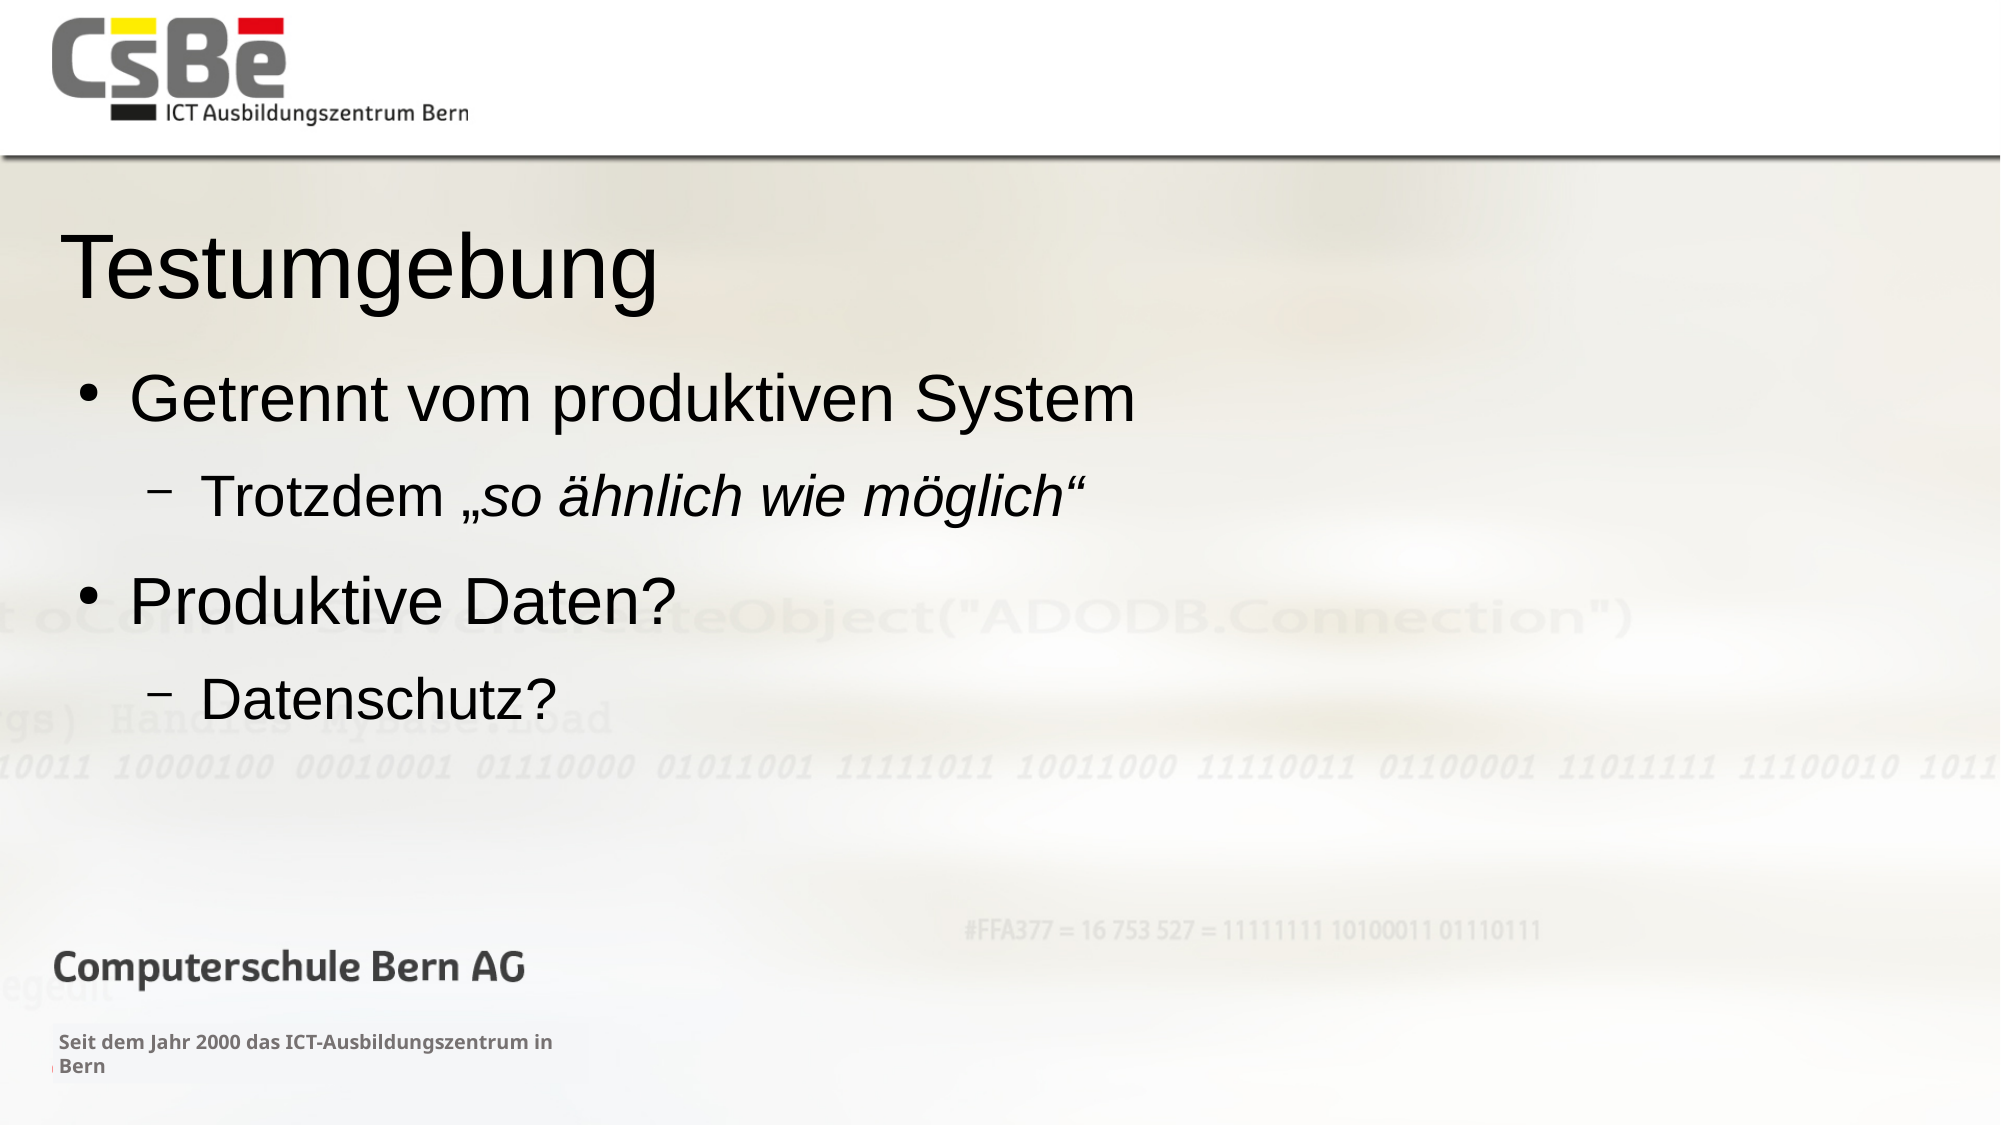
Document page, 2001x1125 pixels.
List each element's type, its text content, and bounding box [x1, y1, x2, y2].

list Getrennt vom produktiven System Trotzdem „so ähnlich wie möglich“ Produktive Daten? Datenschutz? [59, 355, 1920, 909]
list Testumgebung [59, 206, 1920, 355]
picture [0, 0, 2001, 1125]
